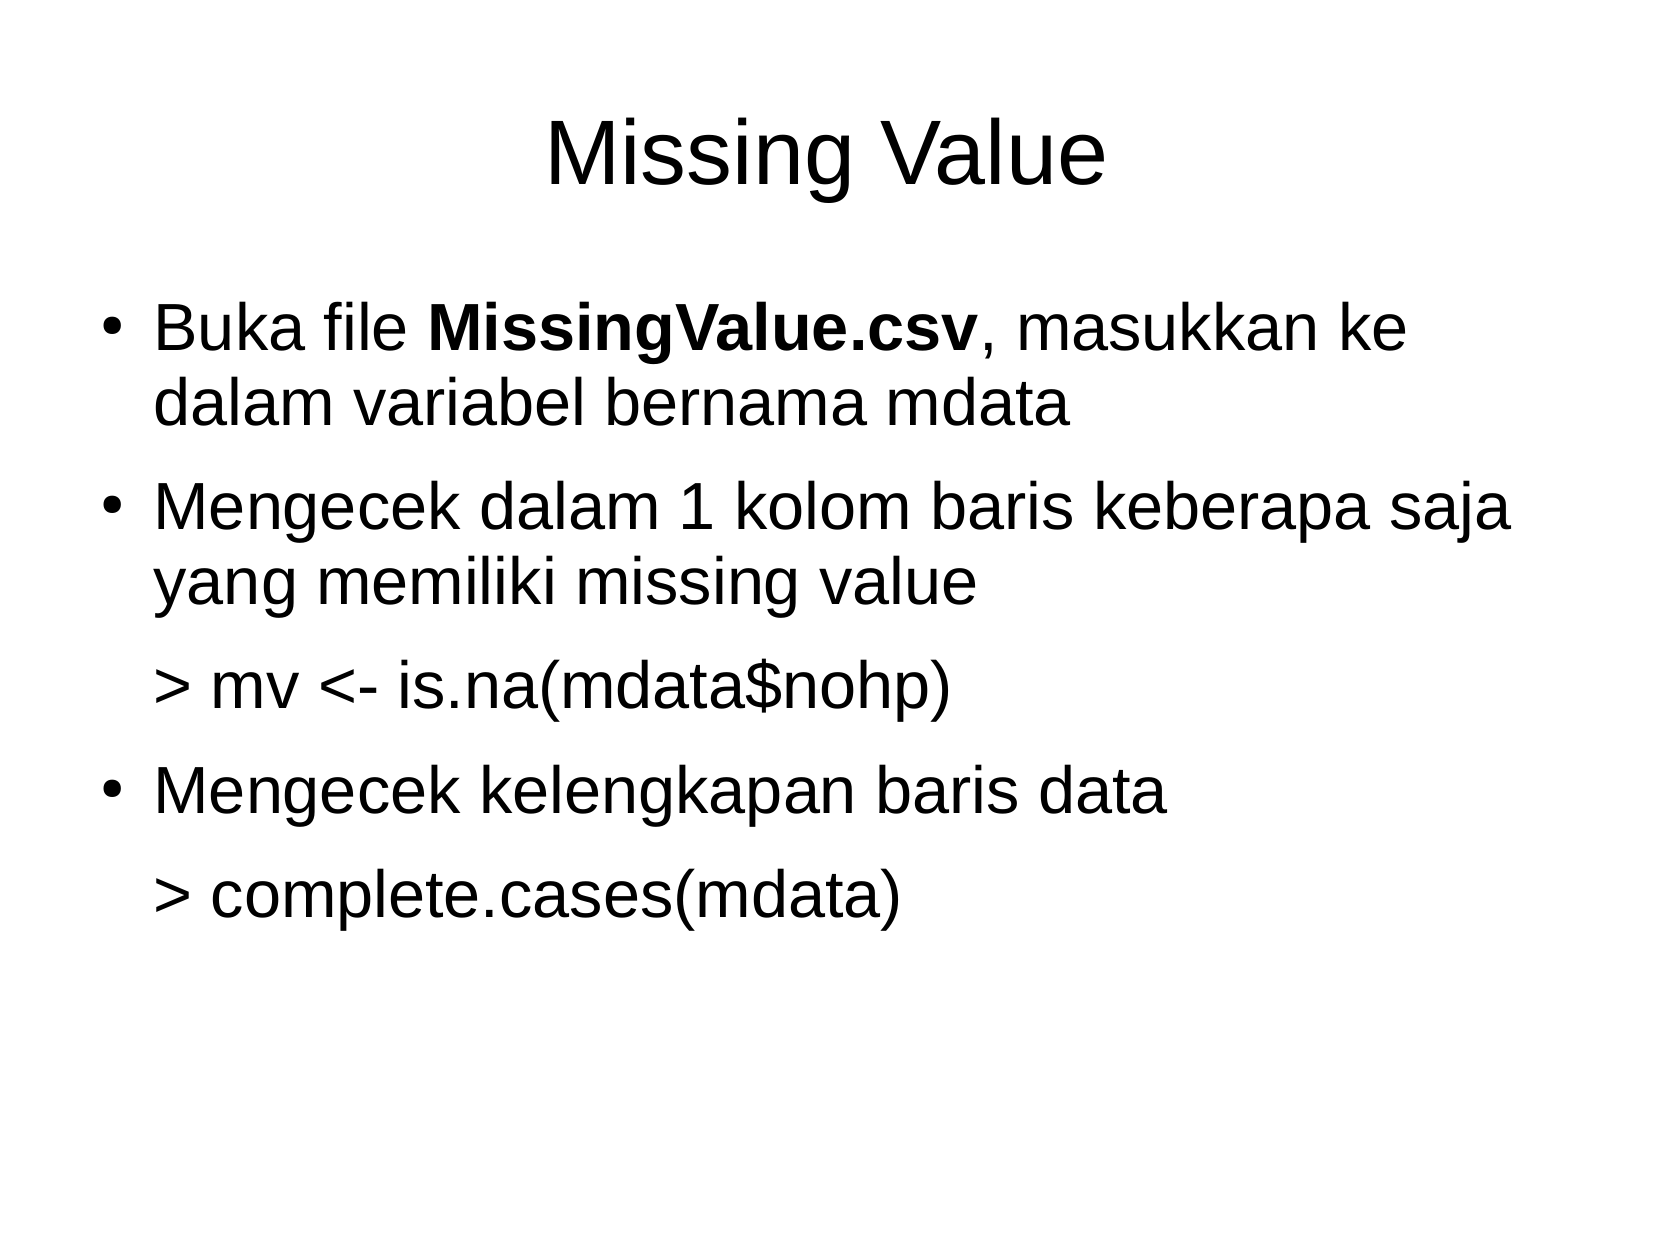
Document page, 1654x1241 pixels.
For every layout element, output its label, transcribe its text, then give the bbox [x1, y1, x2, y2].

list Buka file MissingValue.csv, masukkan ke dalam variabel bernama mdata Mengecek dalam 1 kolom baris keberapa saja yang memiliki missing value > mv <- is.na(mdata$nohp) Mengecek kelengkapan baris data > complete.cases(mdata) [82, 290, 1571, 1141]
title Missing Value [82, 49, 1571, 257]
